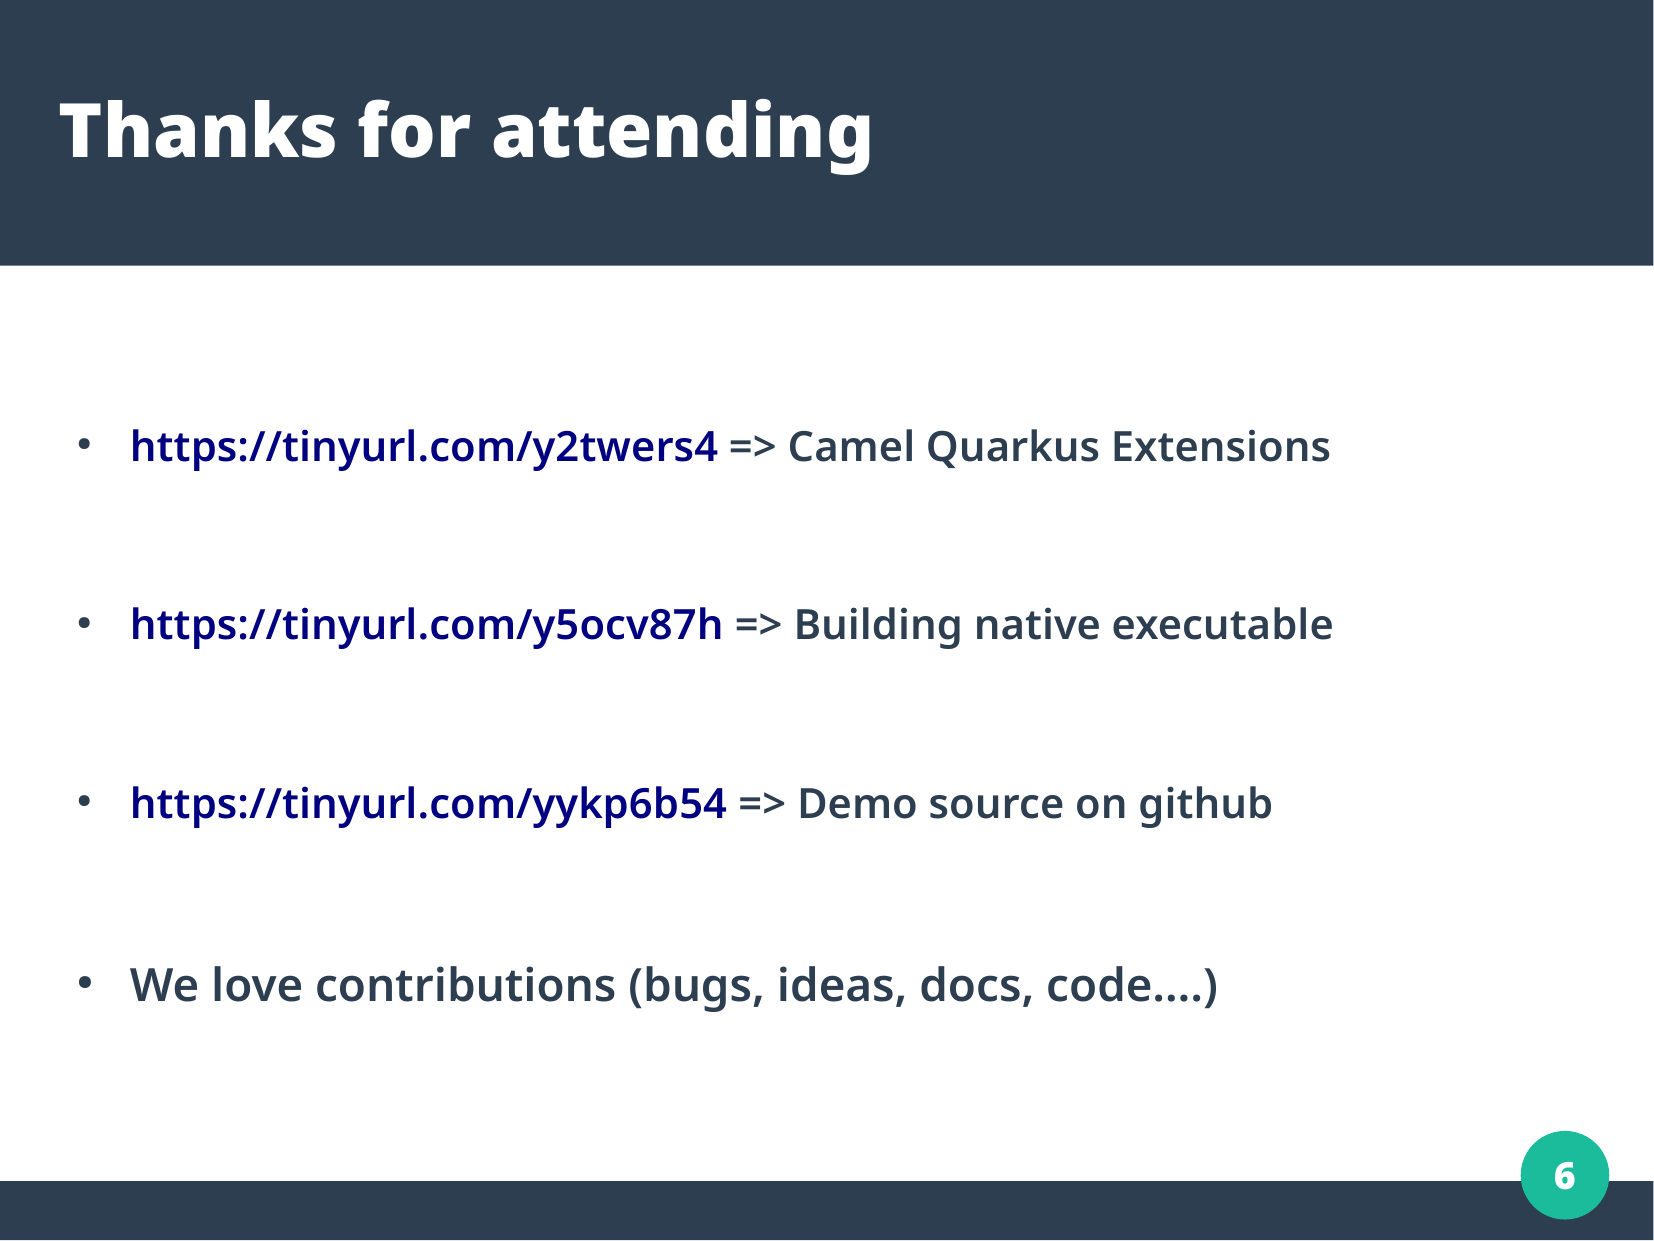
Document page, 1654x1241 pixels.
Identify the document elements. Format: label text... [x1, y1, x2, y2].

title Thanks for attending [59, 49, 1595, 207]
list https://tinyurl.com/y2twers4 => Camel Quarkus Extensions https://tinyurl.com/y5ocv87h => Building native executable https://tinyurl.com/yykp6b54 => Demo source on github We love contributions (bugs, ideas, docs, code….) [59, 324, 1595, 1152]
